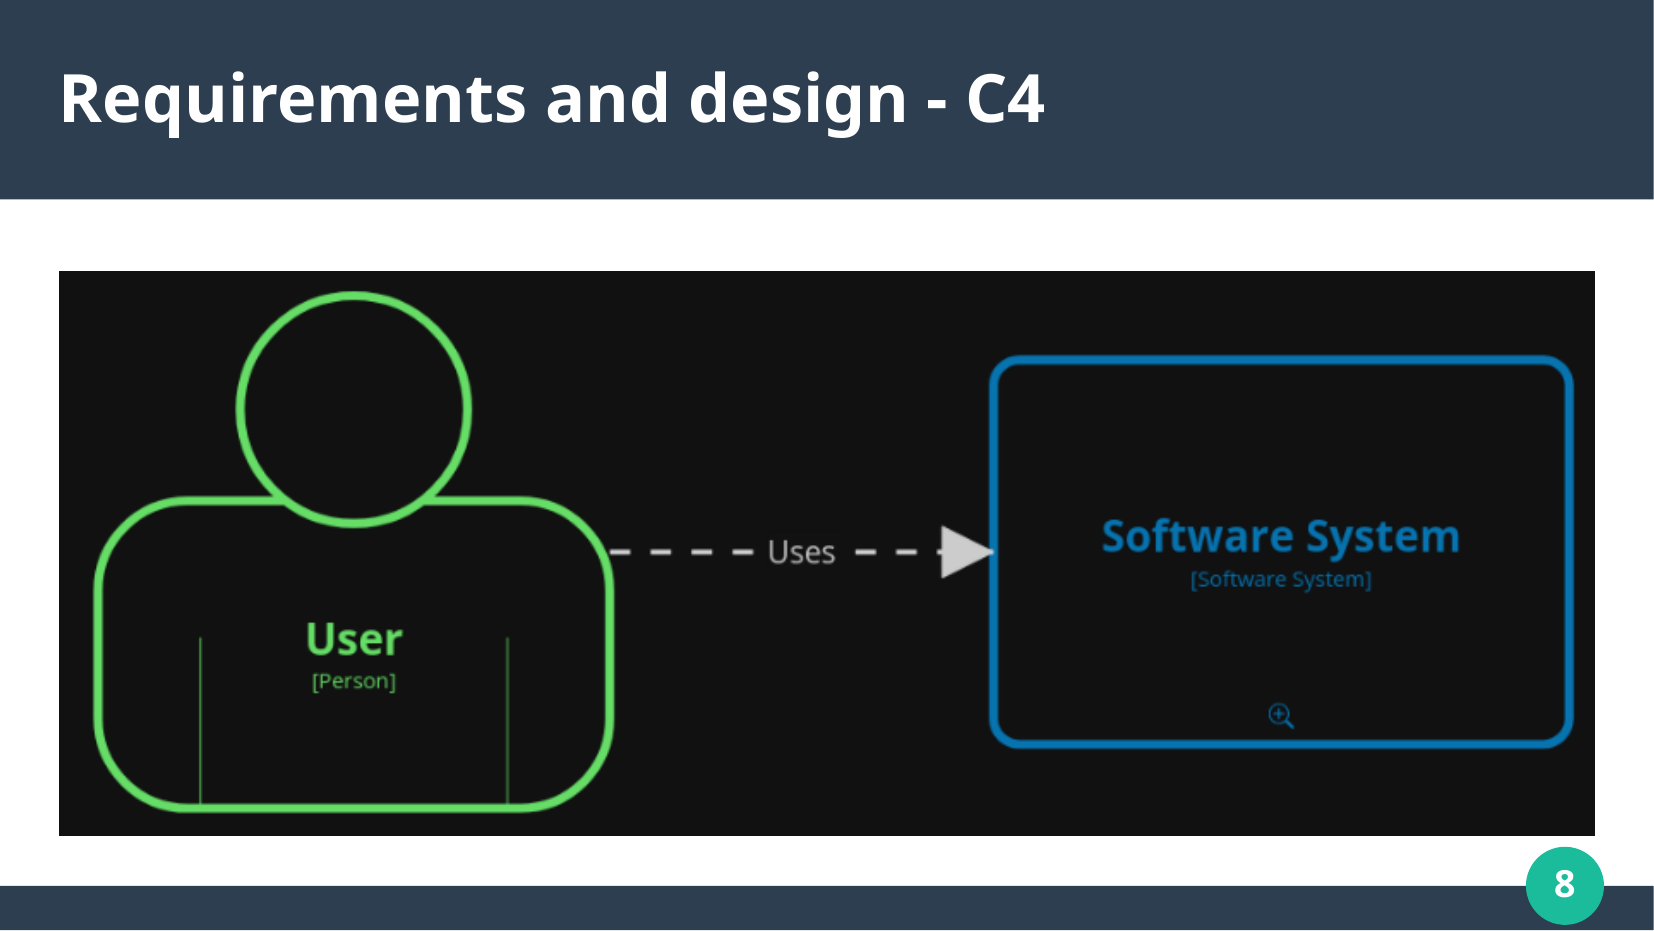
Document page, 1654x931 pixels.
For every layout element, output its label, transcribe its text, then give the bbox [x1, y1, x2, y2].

title Requirements and design - C4 [59, 37, 1595, 155]
picture [59, 271, 1595, 836]
text_box [1505, 848, 1625, 923]
